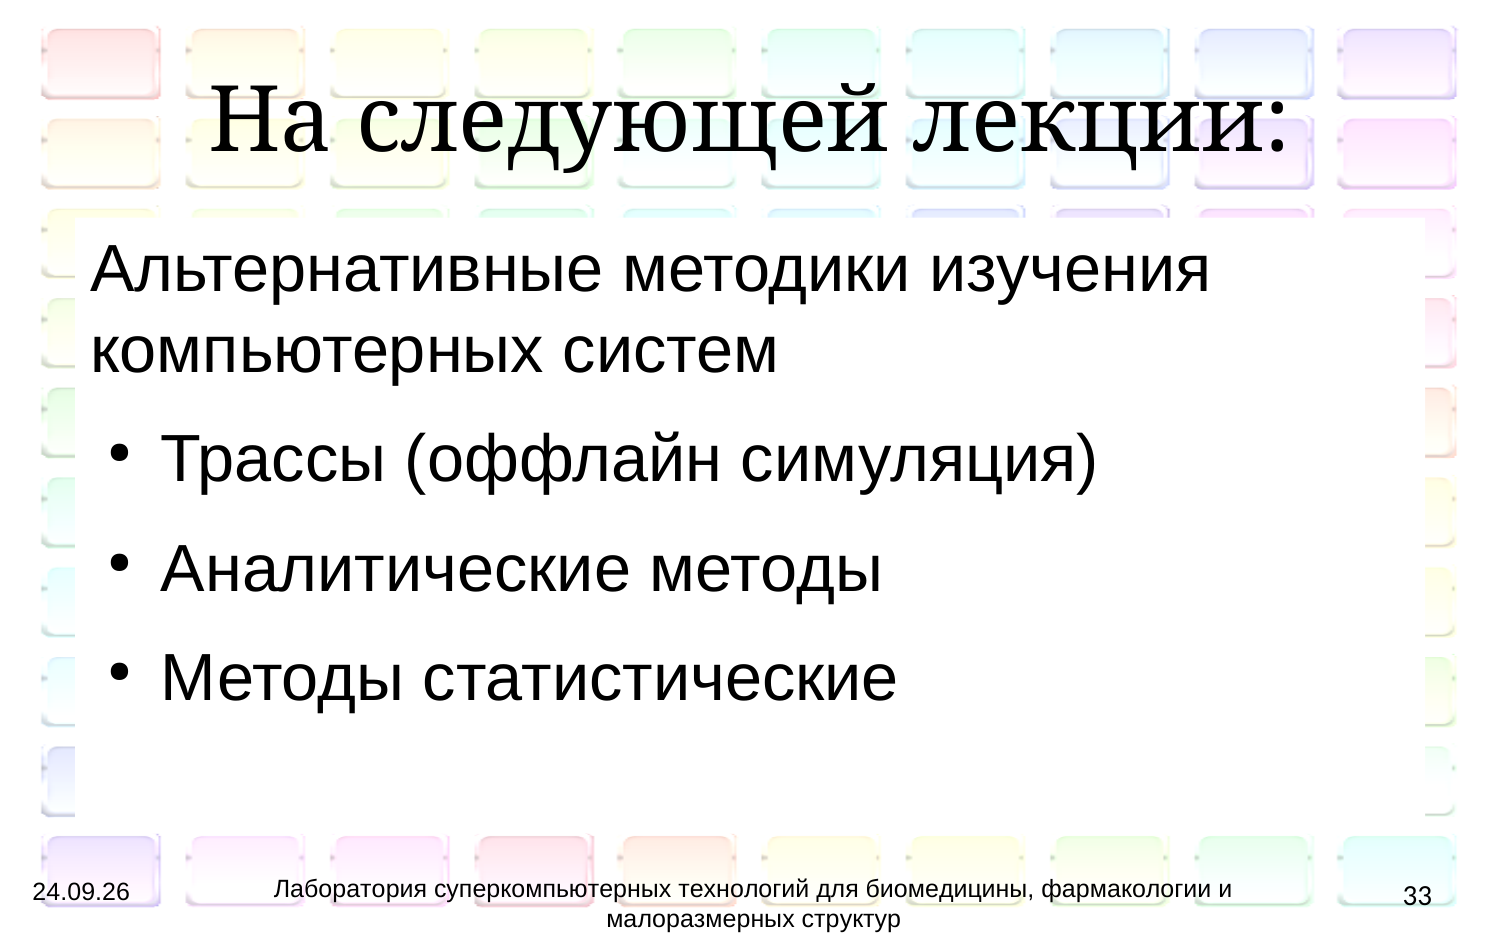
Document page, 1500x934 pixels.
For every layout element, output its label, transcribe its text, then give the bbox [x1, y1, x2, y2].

title На следующей лекции: [75, 37, 1426, 193]
text_box 11.03.12 [17, 868, 184, 918]
picture [0, 0, 1500, 934]
text_box <номер> [1387, 868, 1473, 918]
list Альтернативные методики изучения компьютерных систем Трассы (оффлайн симуляция) Аналитические методы Методы статистические [75, 217, 1426, 834]
text_box Лаборатория суперкомпьютерных технологий для биомедицины, фармакологии и малоразмерных структур [171, 864, 1338, 915]
